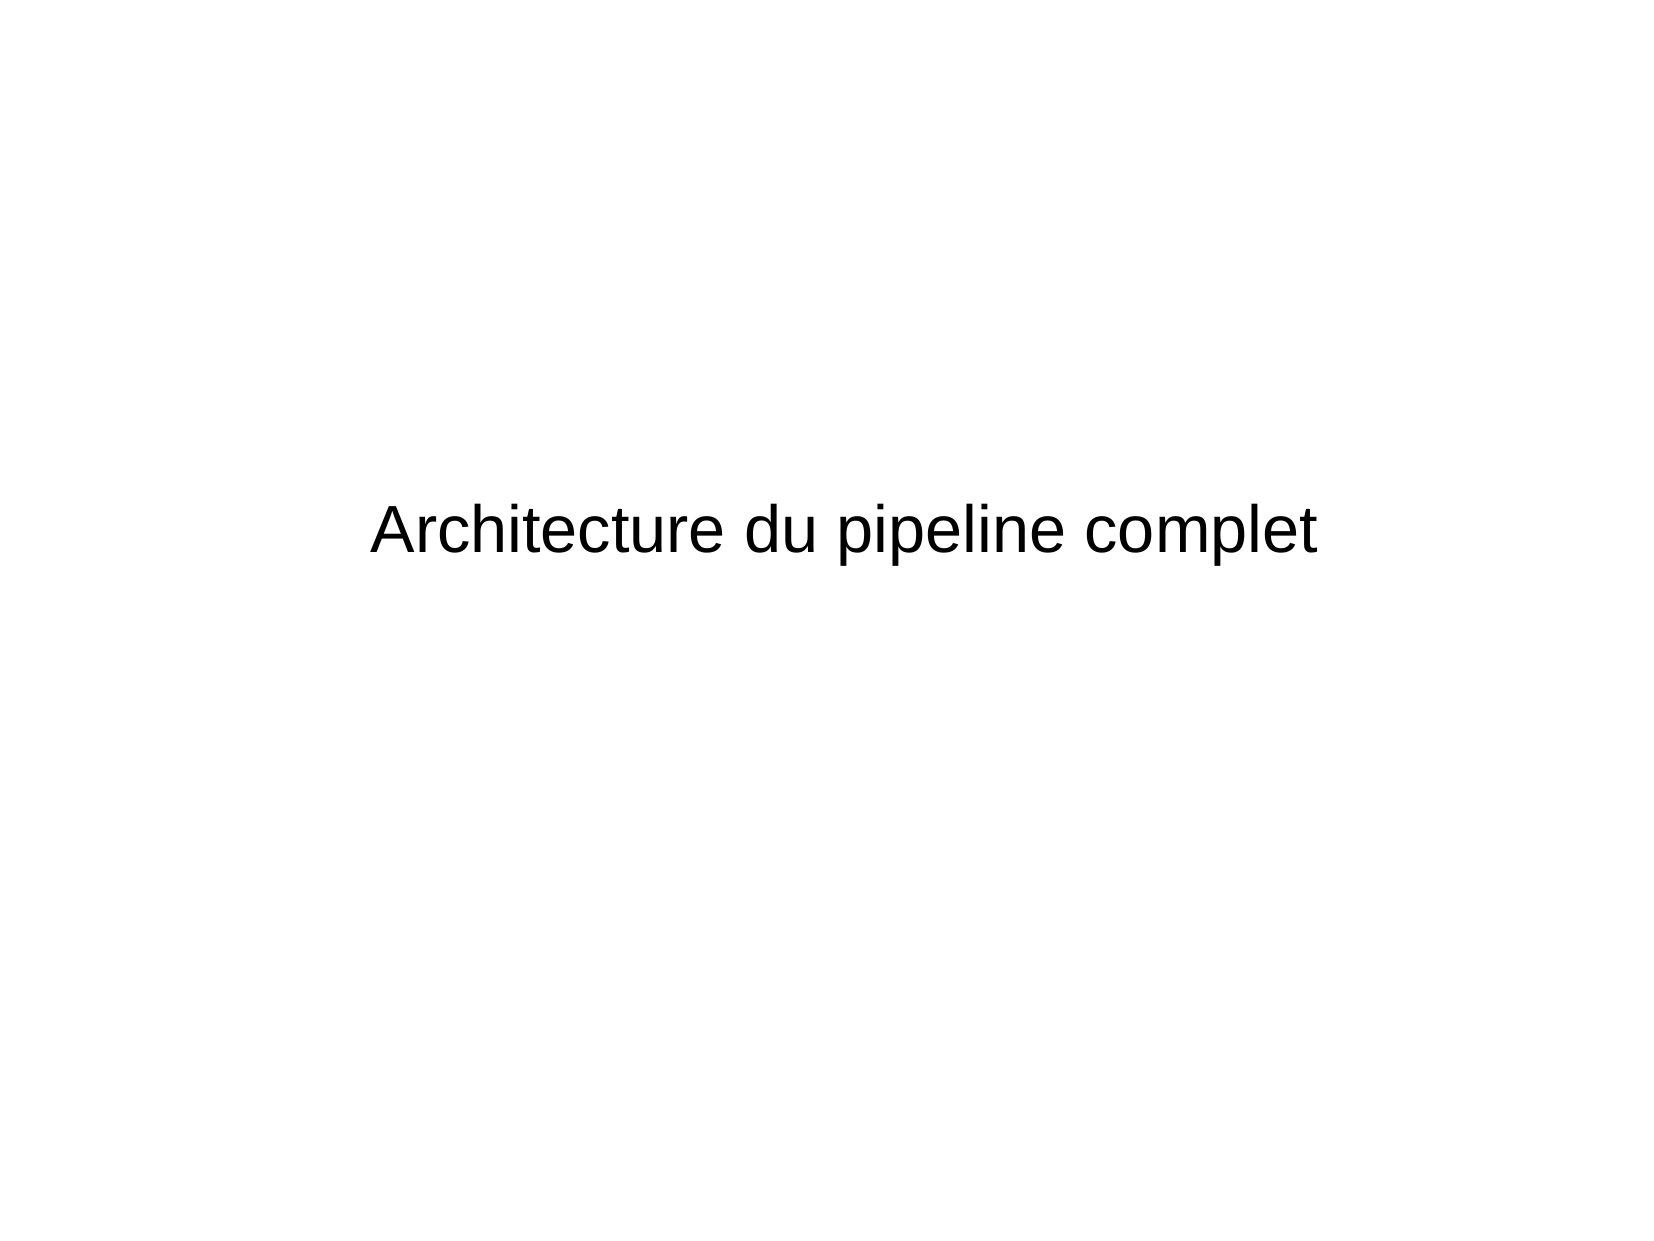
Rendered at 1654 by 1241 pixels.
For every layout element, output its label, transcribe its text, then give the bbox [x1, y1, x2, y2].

subtitle Architecture du pipeline complet [82, 49, 1571, 1010]
